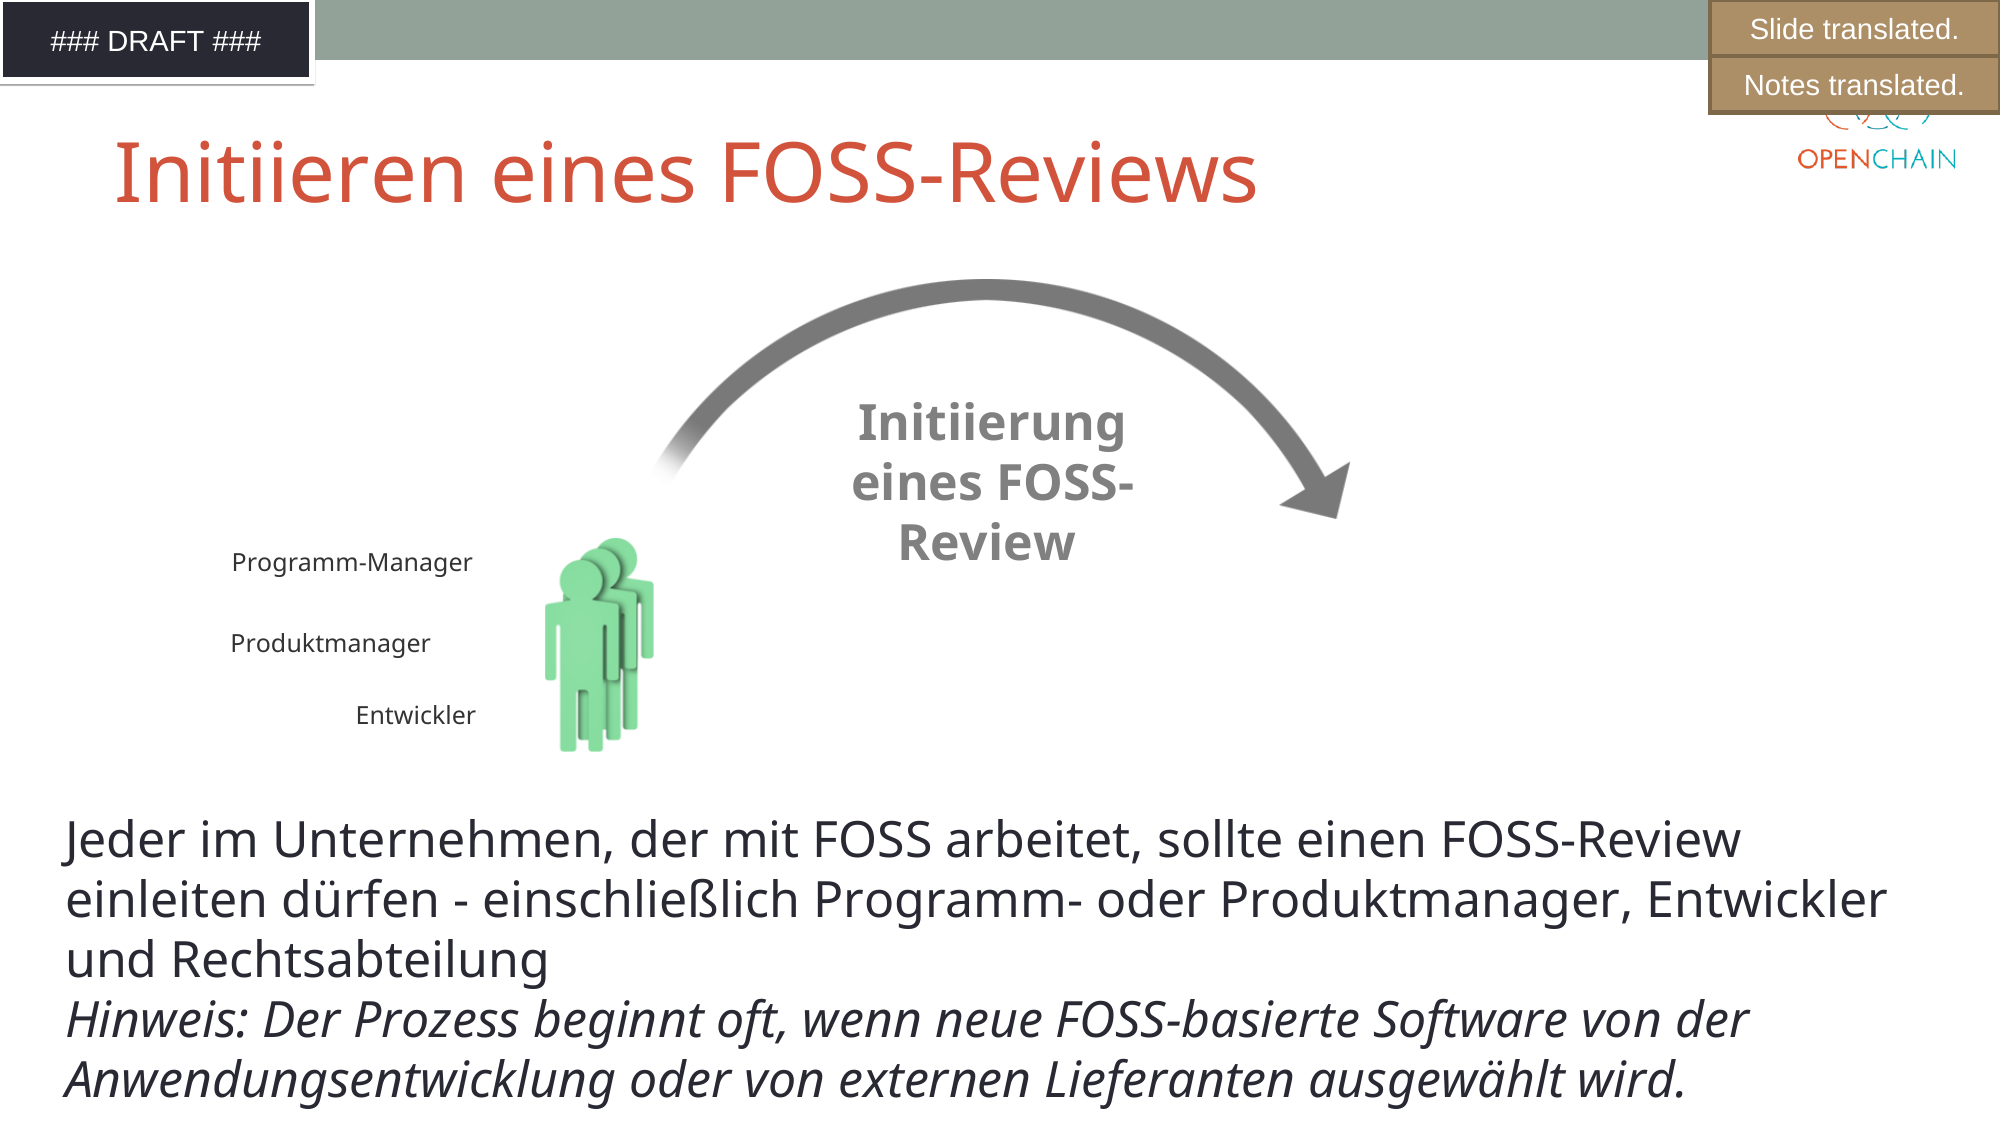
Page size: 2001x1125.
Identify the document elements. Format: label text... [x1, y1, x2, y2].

text_box Produktmanager [215, 619, 528, 666]
text_box Slide translated. [1710, 0, 2000, 56]
text_box Entwickler [340, 692, 528, 738]
text_box Initiierung eines FOSS-Review [778, 382, 1208, 519]
picture [649, 279, 1351, 519]
title Initiieren eines FOSS-Reviews [99, 87, 1900, 251]
text_box Programm-Manager [216, 538, 542, 585]
text_box Notes translated. [1710, 56, 2000, 113]
text_box Jeder im Unternehmen, der mit FOSS arbeitet, sollte einen FOSS-Review einleiten dürfen - einschließlich Programm- oder Produktmanager, Entwickler und Rechtsabteilung Hinweis: Der Prozess beginnt oft, wenn neue FOSS-basierte Software von der Anwendungsentwicklung oder von externen Lieferanten ausgewählt wird. [50, 800, 1926, 1092]
picture [545, 538, 654, 752]
